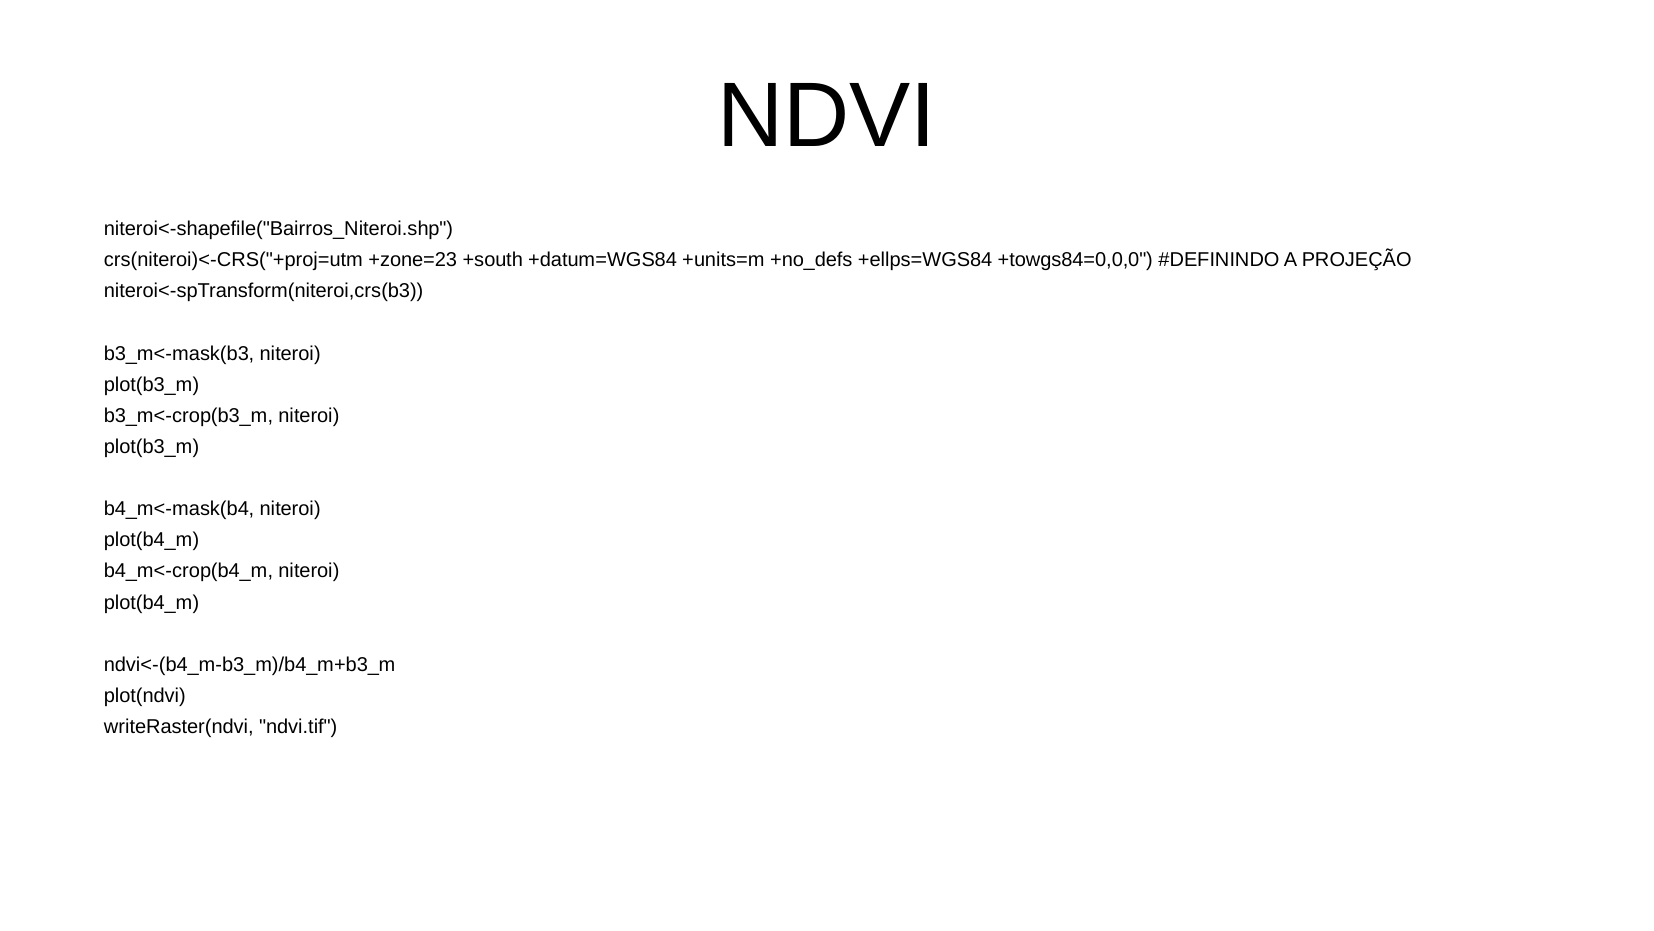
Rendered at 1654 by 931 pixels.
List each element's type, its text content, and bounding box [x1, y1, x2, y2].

title NDVI [82, 37, 1571, 193]
list niteroi<-shapefile("Bairros_Niteroi.shp") crs(niteroi)<-CRS("+proj=utm +zone=23 +south +datum=WGS84 +units=m +no_defs +ellps=WGS84 +towgs84=0,0,0") #DEFININDO A PROJEÇÃO niteroi<-spTransform(niteroi,crs(b3)) b3_m<-mask(b3, niteroi) plot(b3_m) b3_m<-crop(b3_m, niteroi) plot(b3_m) b4_m<-mask(b4, niteroi) plot(b4_m) b4_m<-crop(b4_m, niteroi) plot(b4_m) ndvi<-(b4_m-b3_m)/b4_m+b3_m plot(ndvi) writeRaster(ndvi, "ndvi.tif") [82, 217, 1571, 758]
